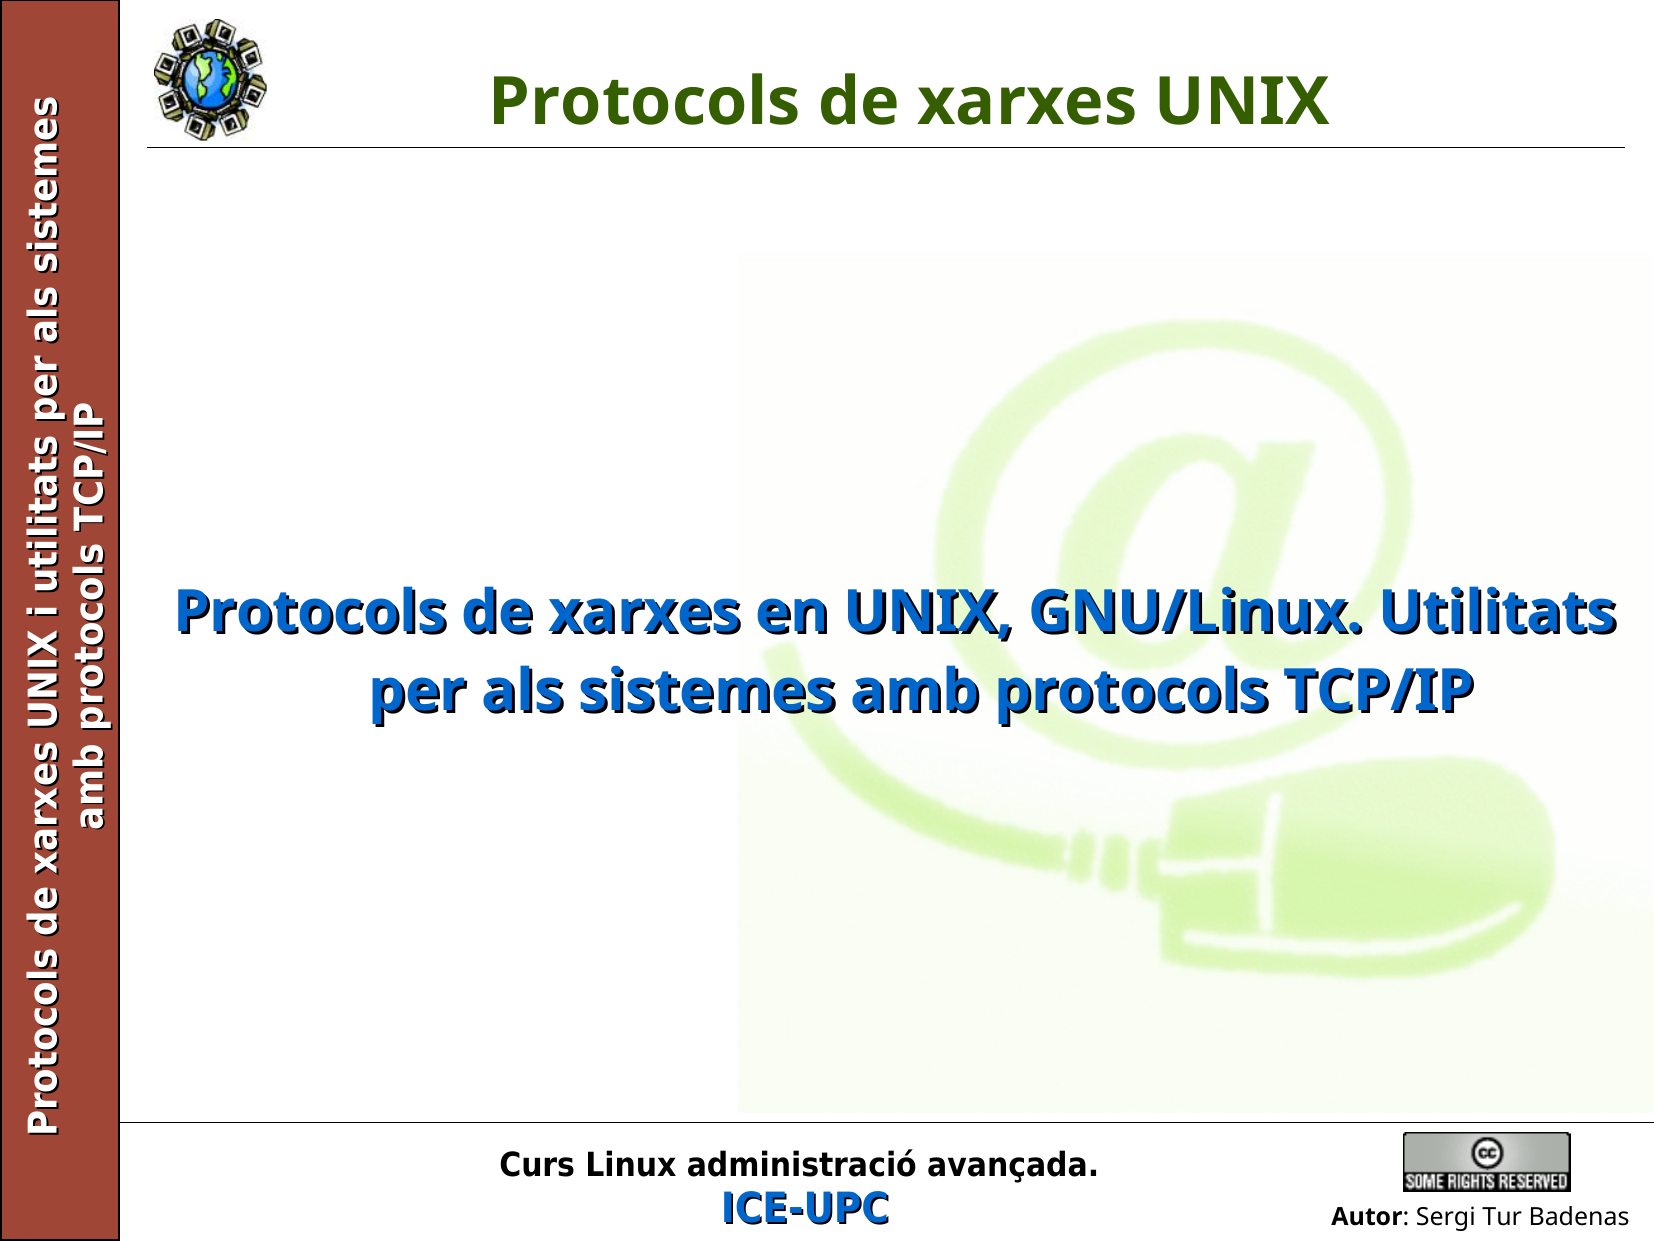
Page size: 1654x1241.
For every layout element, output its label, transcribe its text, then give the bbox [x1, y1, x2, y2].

text_box Protocols de xarxes en UNIX, GNU/Linux. Utilitats per als sistemes amb protocols TCP/IP [141, 242, 1630, 1093]
picture [154, 19, 268, 142]
picture [738, 252, 1654, 1113]
title Protocols de xarxes UNIX [165, 49, 1654, 148]
picture [1403, 1132, 1571, 1192]
